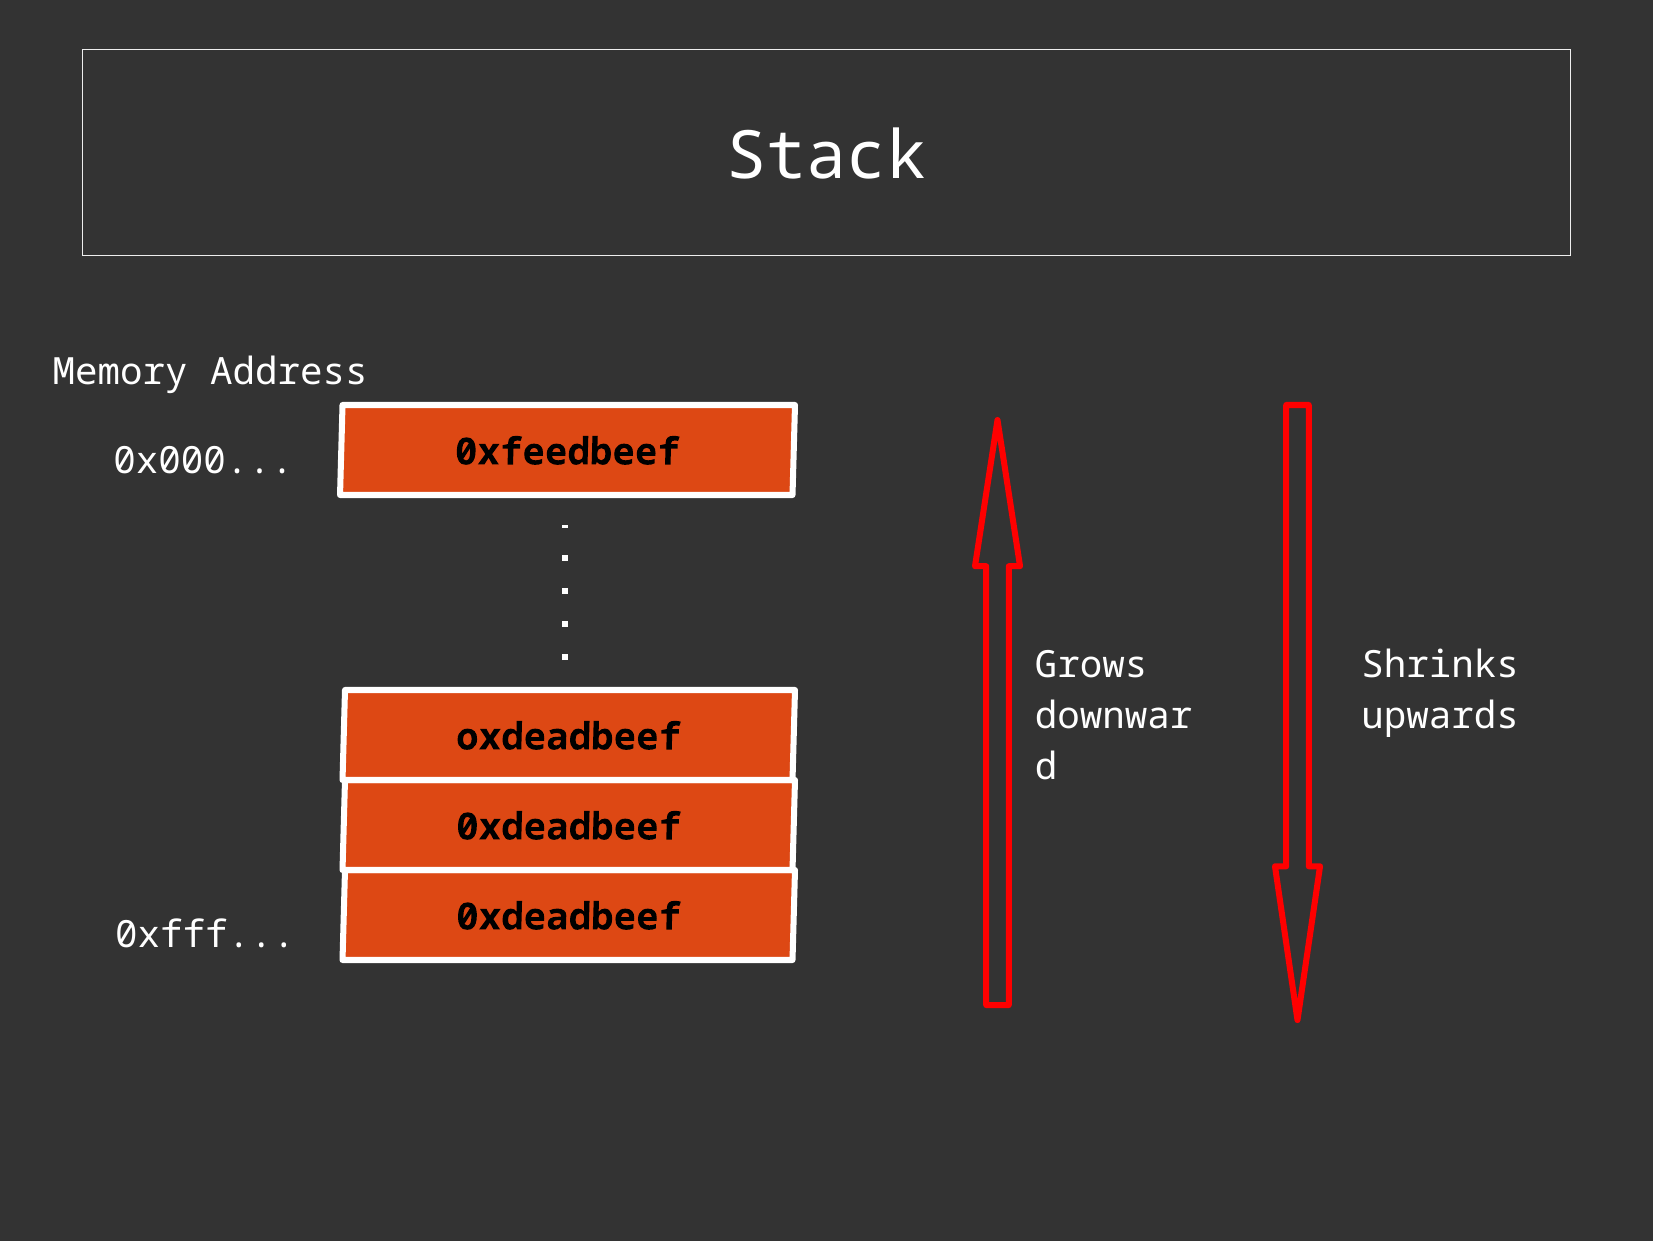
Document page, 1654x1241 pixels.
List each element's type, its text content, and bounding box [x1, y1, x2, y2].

text_box Shrinks upwards [1346, 630, 1546, 758]
text_box 0xfeedbeef [340, 405, 796, 496]
text_box Memory Address [37, 337, 331, 391]
text_box oxdeadbeef [342, 690, 796, 781]
text_box 0xfff... [100, 900, 281, 953]
text_box 0xdeadbeef [342, 870, 796, 961]
text_box Grows downward [1020, 630, 1226, 901]
text_box 0xdeadbeef [342, 780, 796, 871]
text_box 0x000... [98, 426, 279, 479]
text_box Stack [82, 49, 1571, 256]
